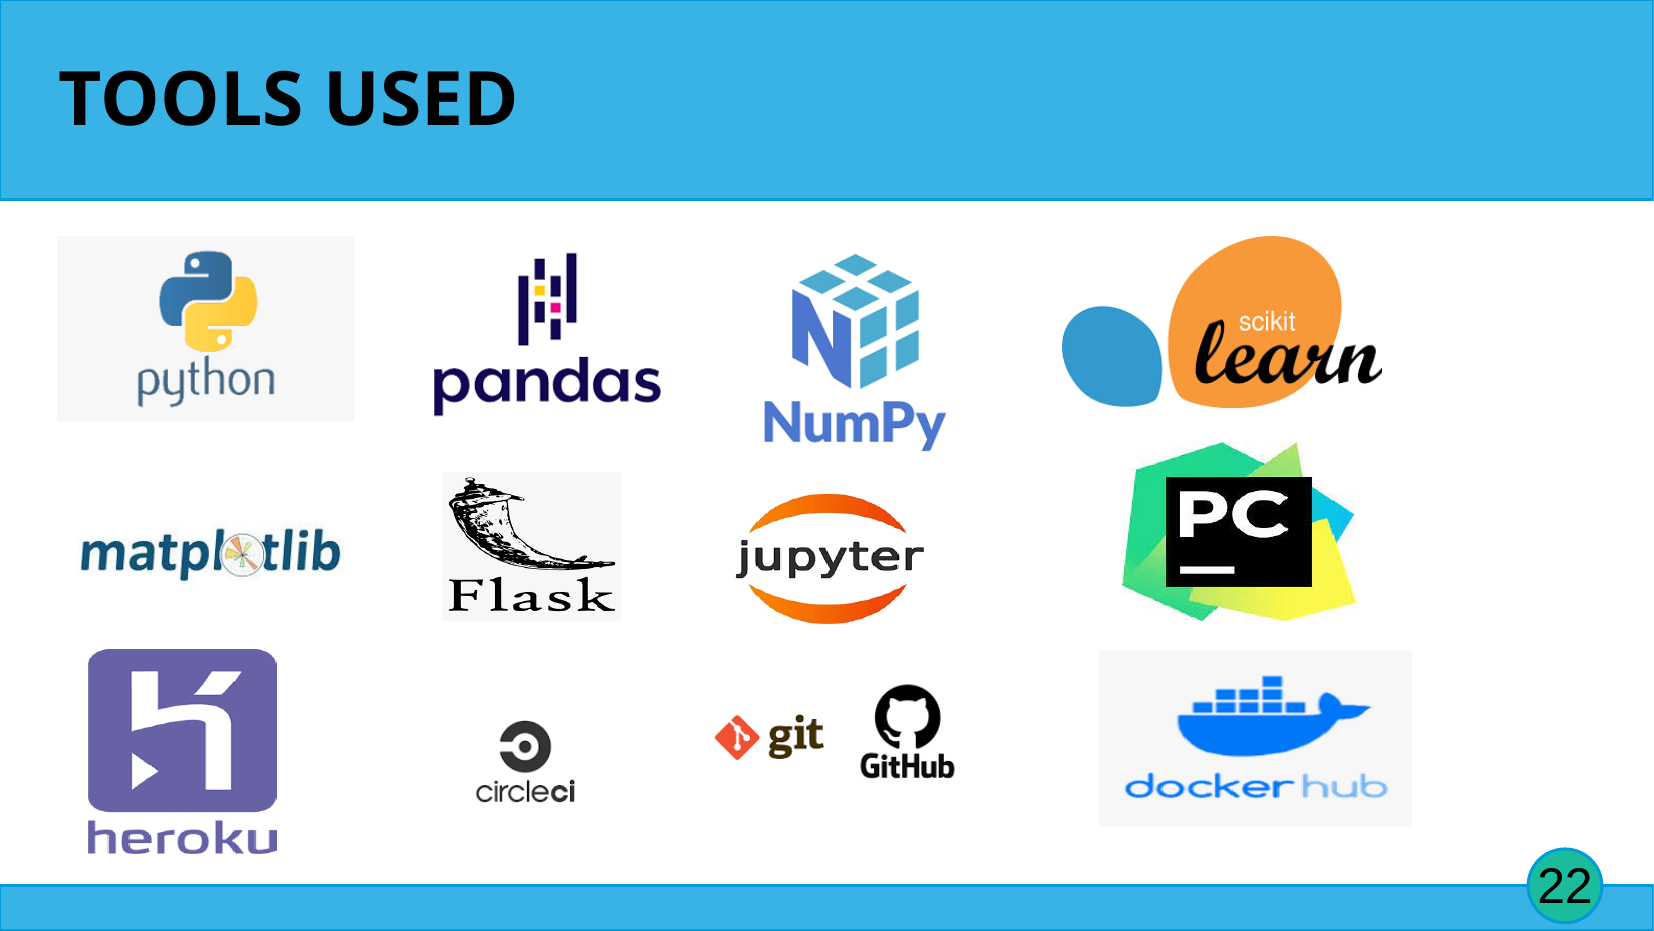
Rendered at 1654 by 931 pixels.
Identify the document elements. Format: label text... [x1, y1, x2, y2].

picture [57, 236, 355, 421]
picture [88, 649, 277, 854]
picture [460, 696, 591, 827]
picture [679, 651, 992, 827]
picture [408, 236, 687, 434]
picture [738, 236, 973, 471]
picture [1092, 649, 1419, 827]
picture [44, 472, 384, 633]
title TOOLS USED [59, 37, 1595, 155]
picture [442, 472, 621, 621]
picture [711, 472, 945, 650]
picture [1122, 442, 1357, 621]
picture [1062, 236, 1382, 409]
